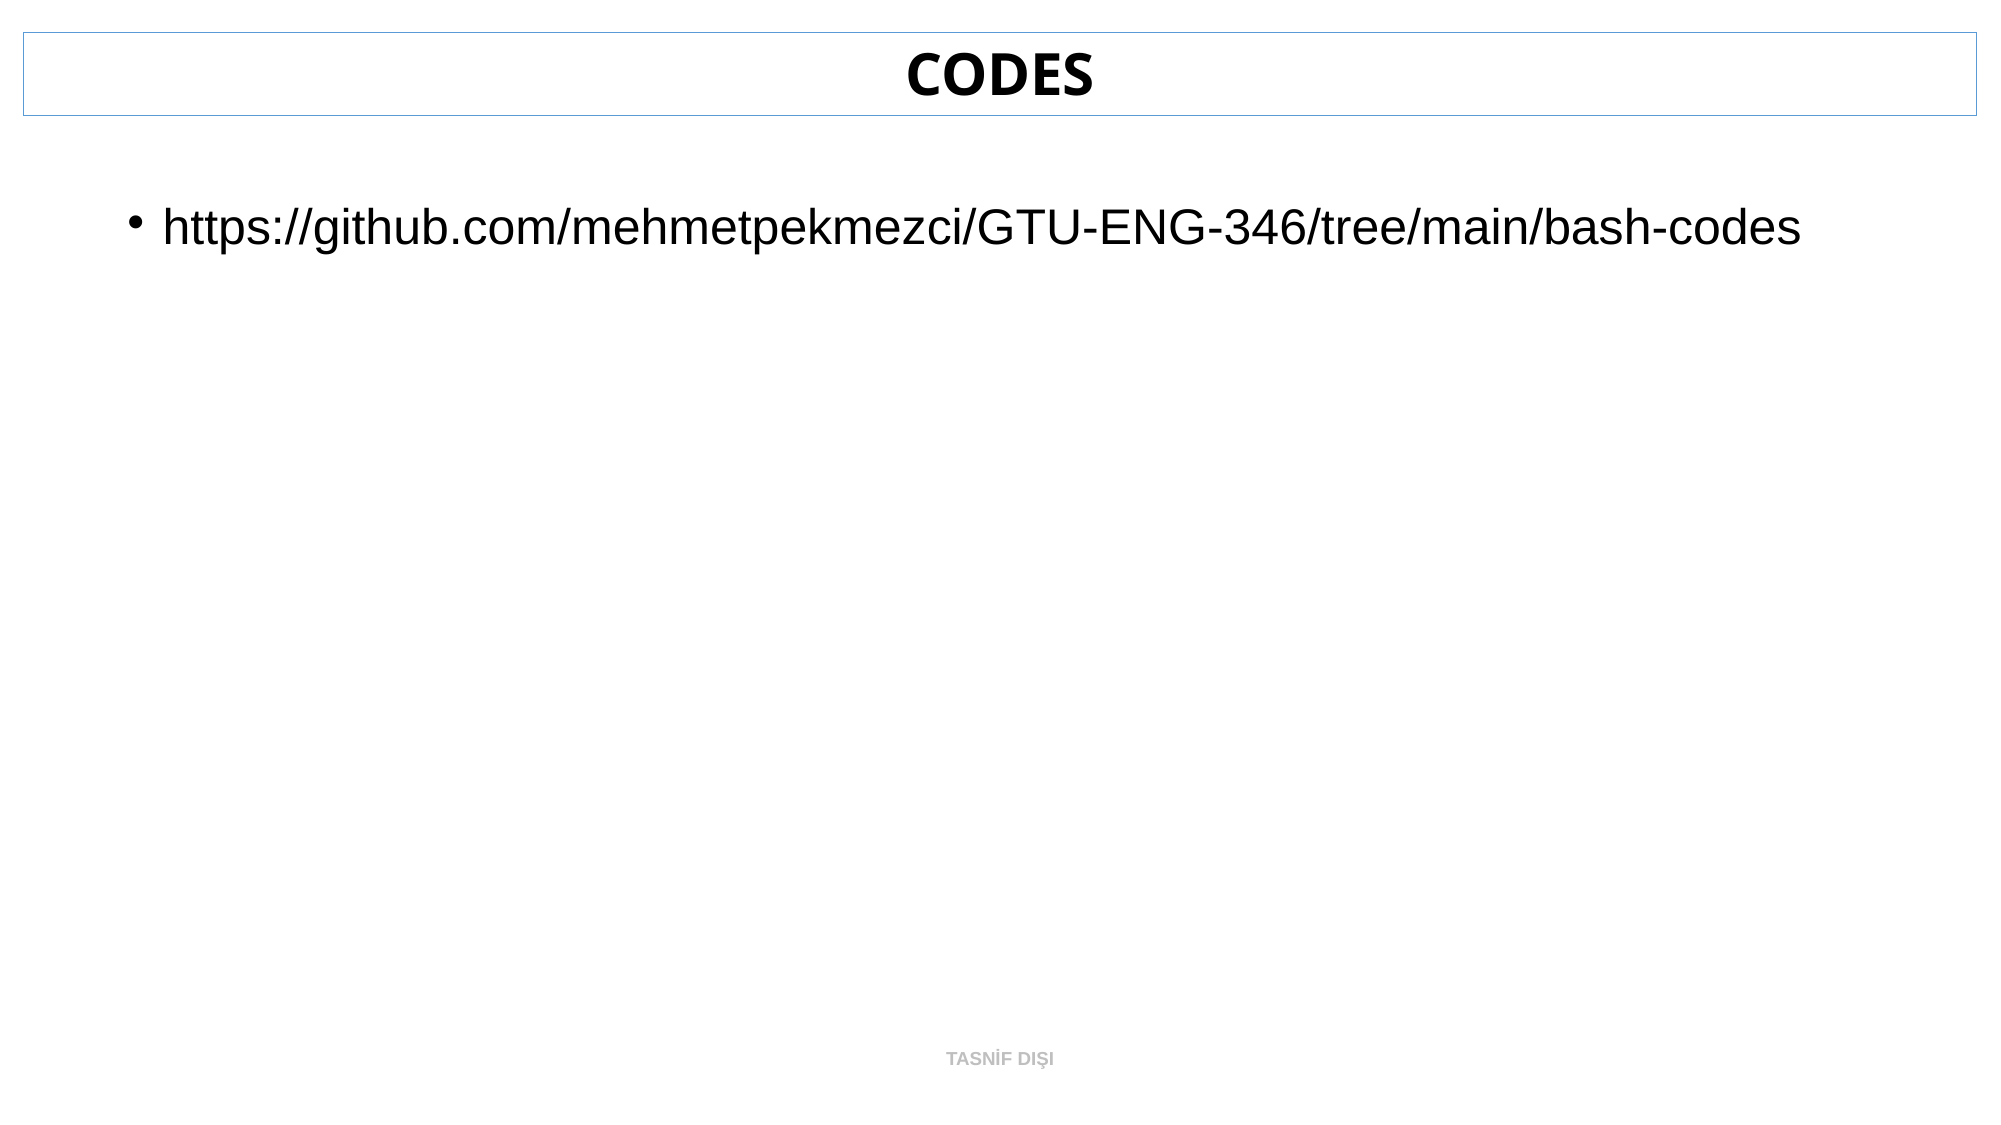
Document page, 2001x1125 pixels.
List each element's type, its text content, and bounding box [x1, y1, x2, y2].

text_box https://github.com/mehmetpekmezci/GTU-ENG-346/tree/main/bash-codes [112, 187, 1950, 1012]
title CODES [23, 32, 1977, 116]
footer TASNİF DIŞI [0, 1042, 2000, 1103]
